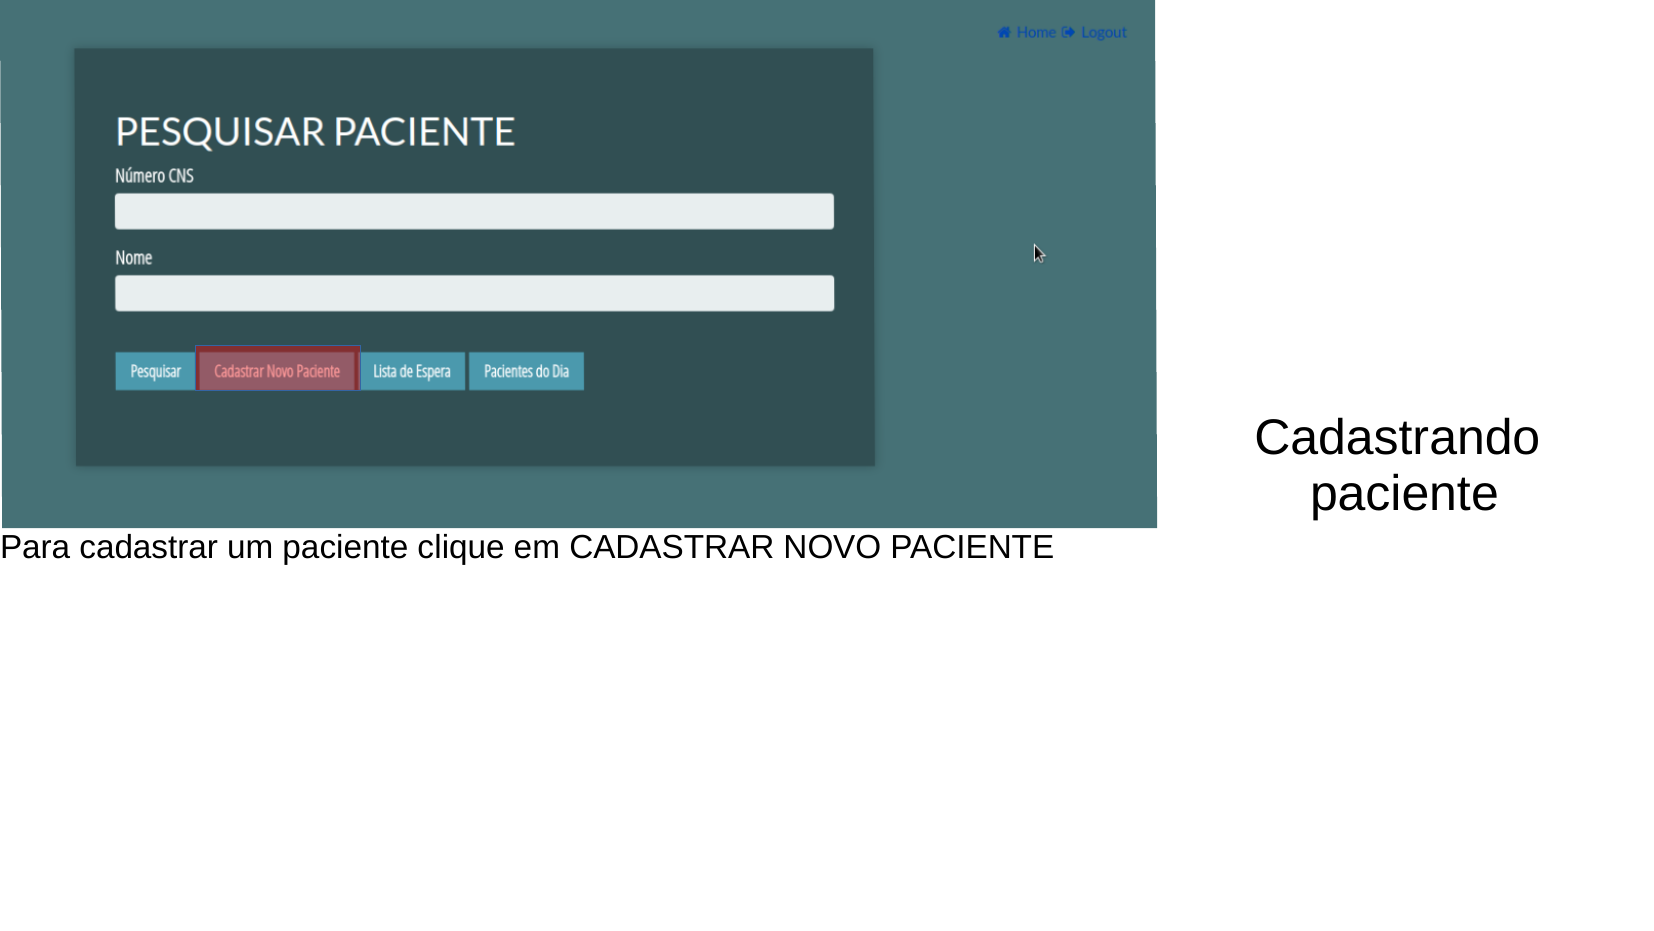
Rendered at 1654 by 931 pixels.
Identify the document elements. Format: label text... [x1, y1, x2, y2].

text_box [195, 345, 361, 391]
text_box Para cadastrar um paciente clique em CADASTRAR NOVO PACIENTE [0, 528, 1156, 931]
picture [0, 0, 1158, 529]
subtitle Cadastrando paciente [1156, 0, 1654, 931]
